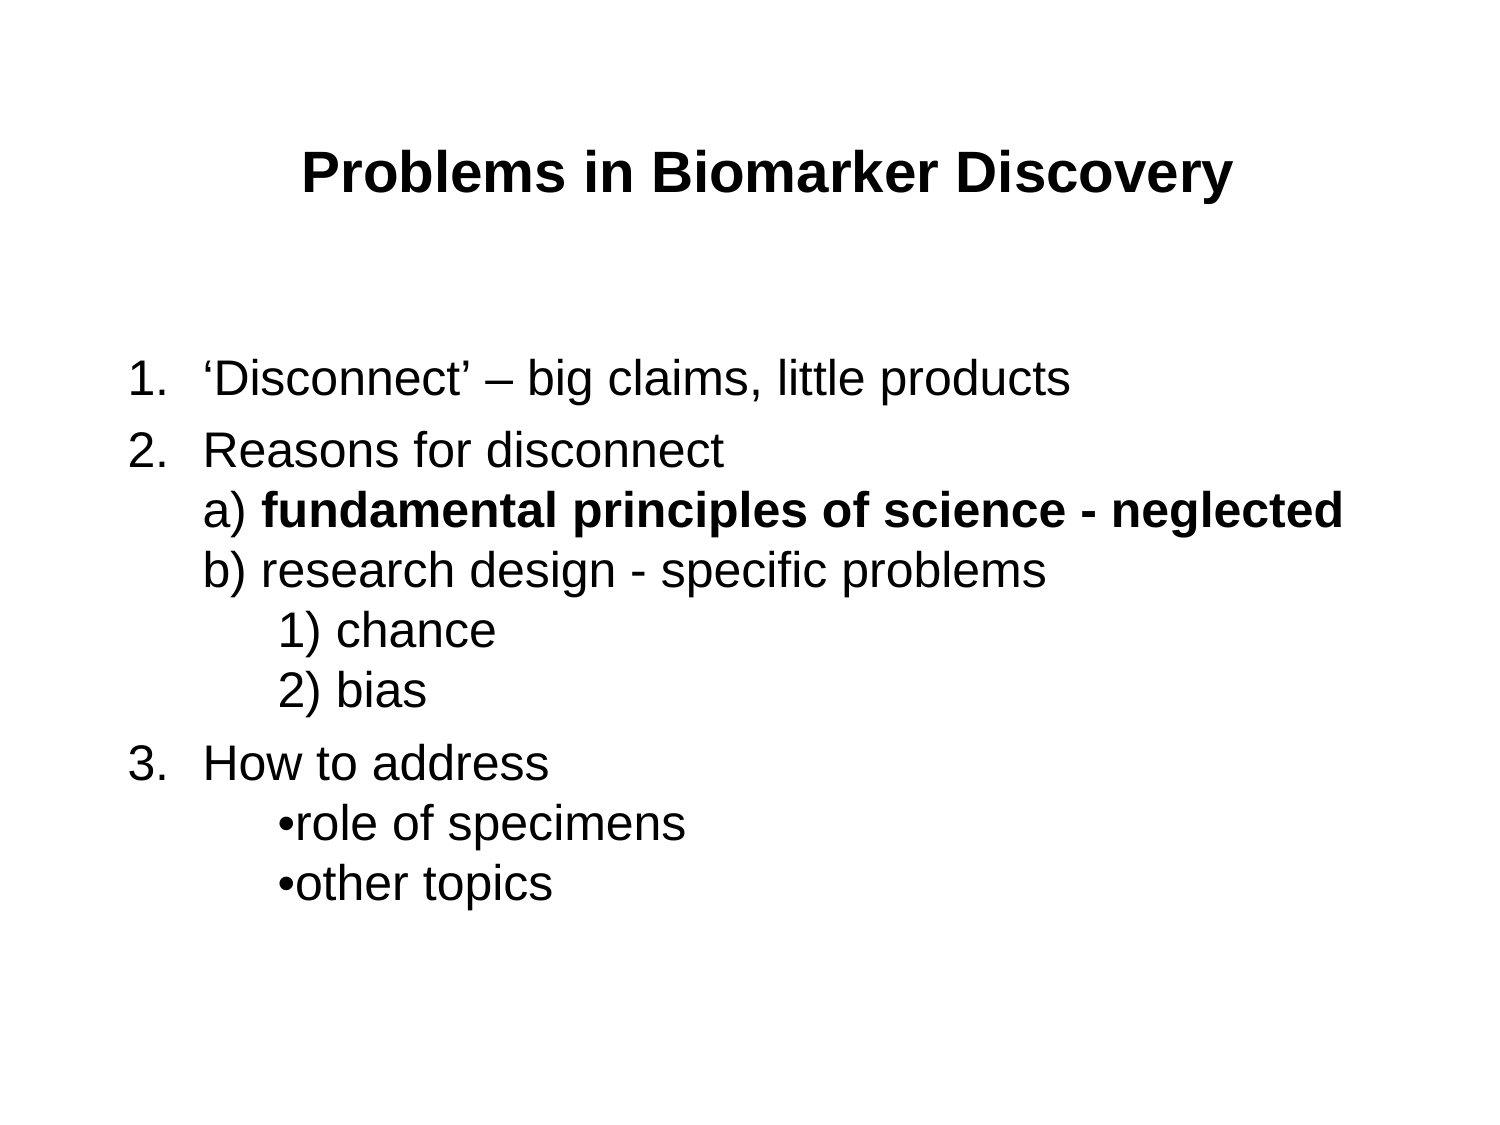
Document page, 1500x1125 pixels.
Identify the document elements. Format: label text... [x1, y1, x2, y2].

title Problems in Biomarker Discovery [87, 74, 1450, 263]
text_box 1. ‘Disconnect’ – big claims, little products 2. Reasons for disconnect a) fundamental principles of science - neglected b) research design - specific problems 1) chance 2) bias 3. How to address •role of specimens •other topics [112, 337, 1438, 918]
